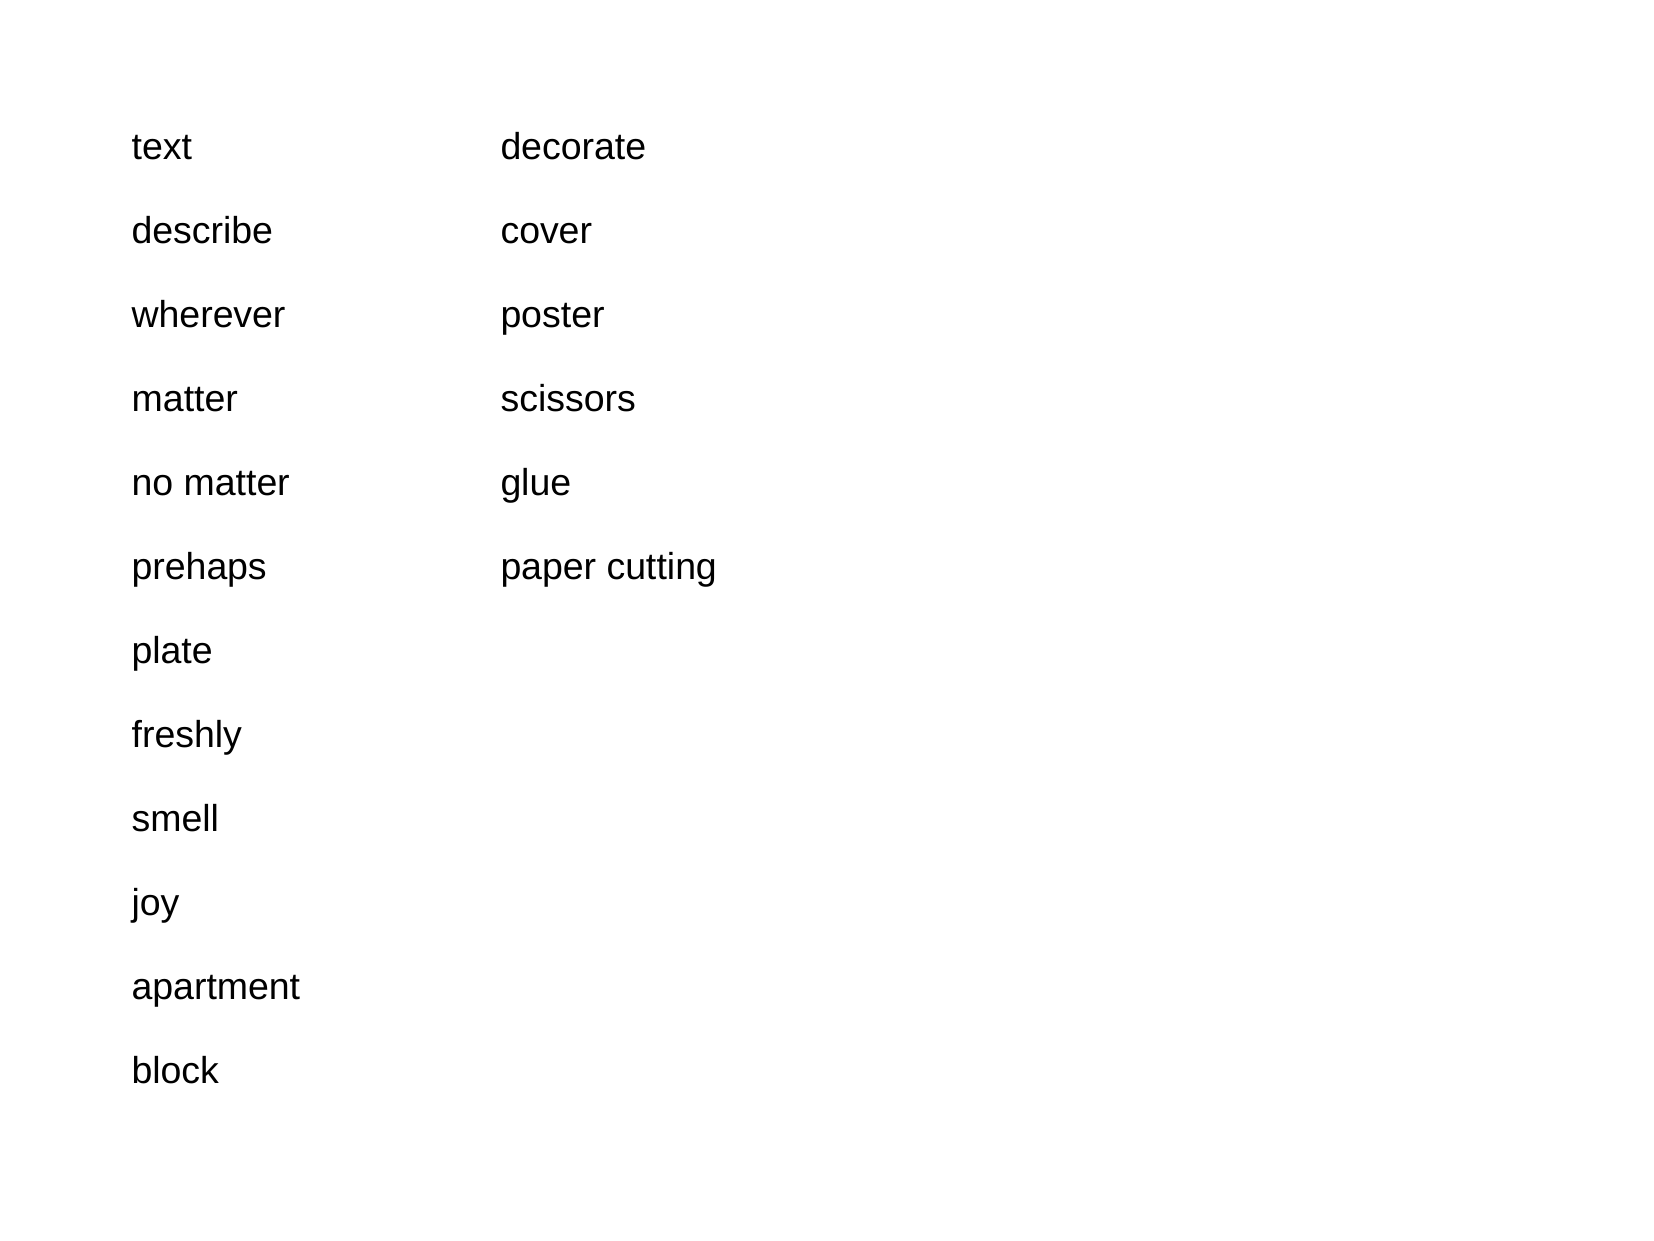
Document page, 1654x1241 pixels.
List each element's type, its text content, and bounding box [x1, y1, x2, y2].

text_box text decorate describe cover wherever poster matter scissors no matter glue prehaps paper cutting plate freshly smell joy apartment block [116, 118, 1536, 1123]
